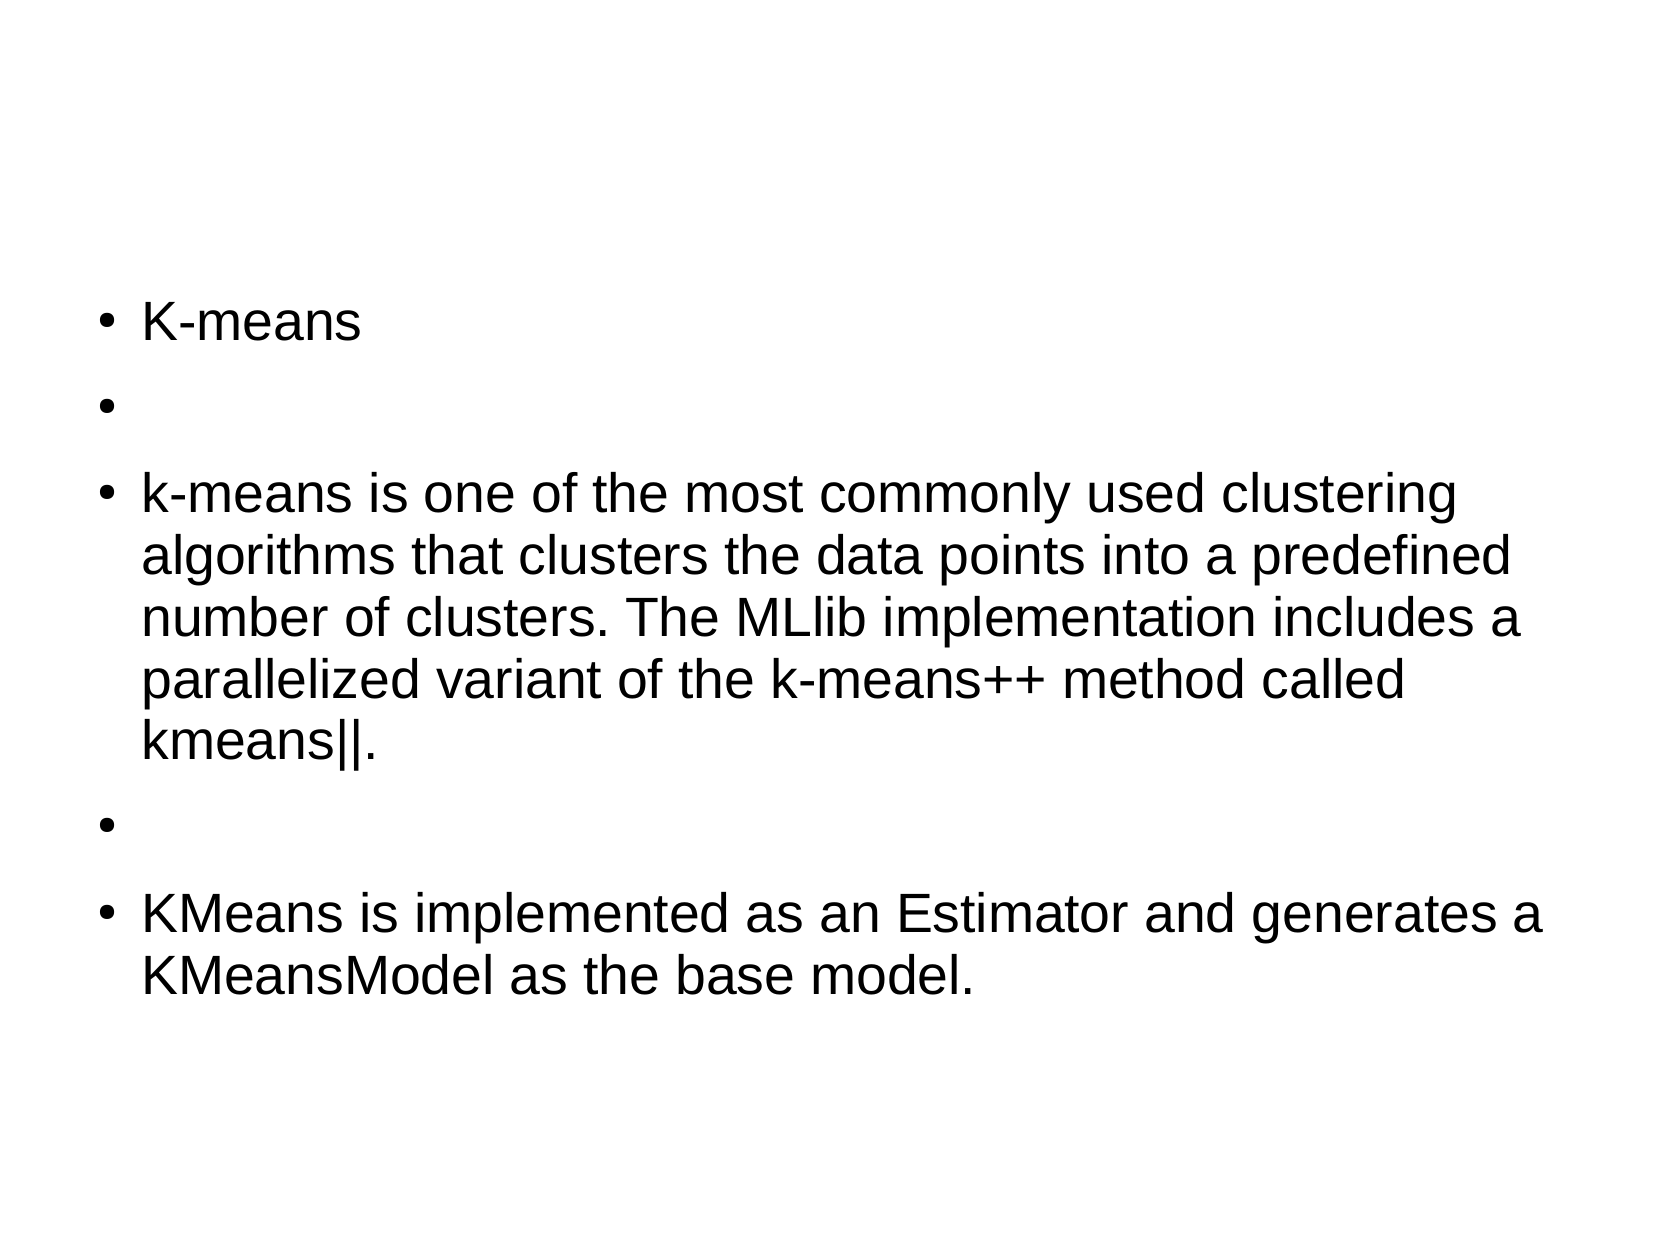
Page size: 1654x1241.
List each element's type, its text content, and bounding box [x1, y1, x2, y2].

list K-means k-means is one of the most commonly used clustering algorithms that clusters the data points into a predefined number of clusters. The MLlib implementation includes a parallelized variant of the k-means++ method called kmeans||. KMeans is implemented as an Estimator and generates a KMeansModel as the base model. [82, 290, 1571, 1010]
